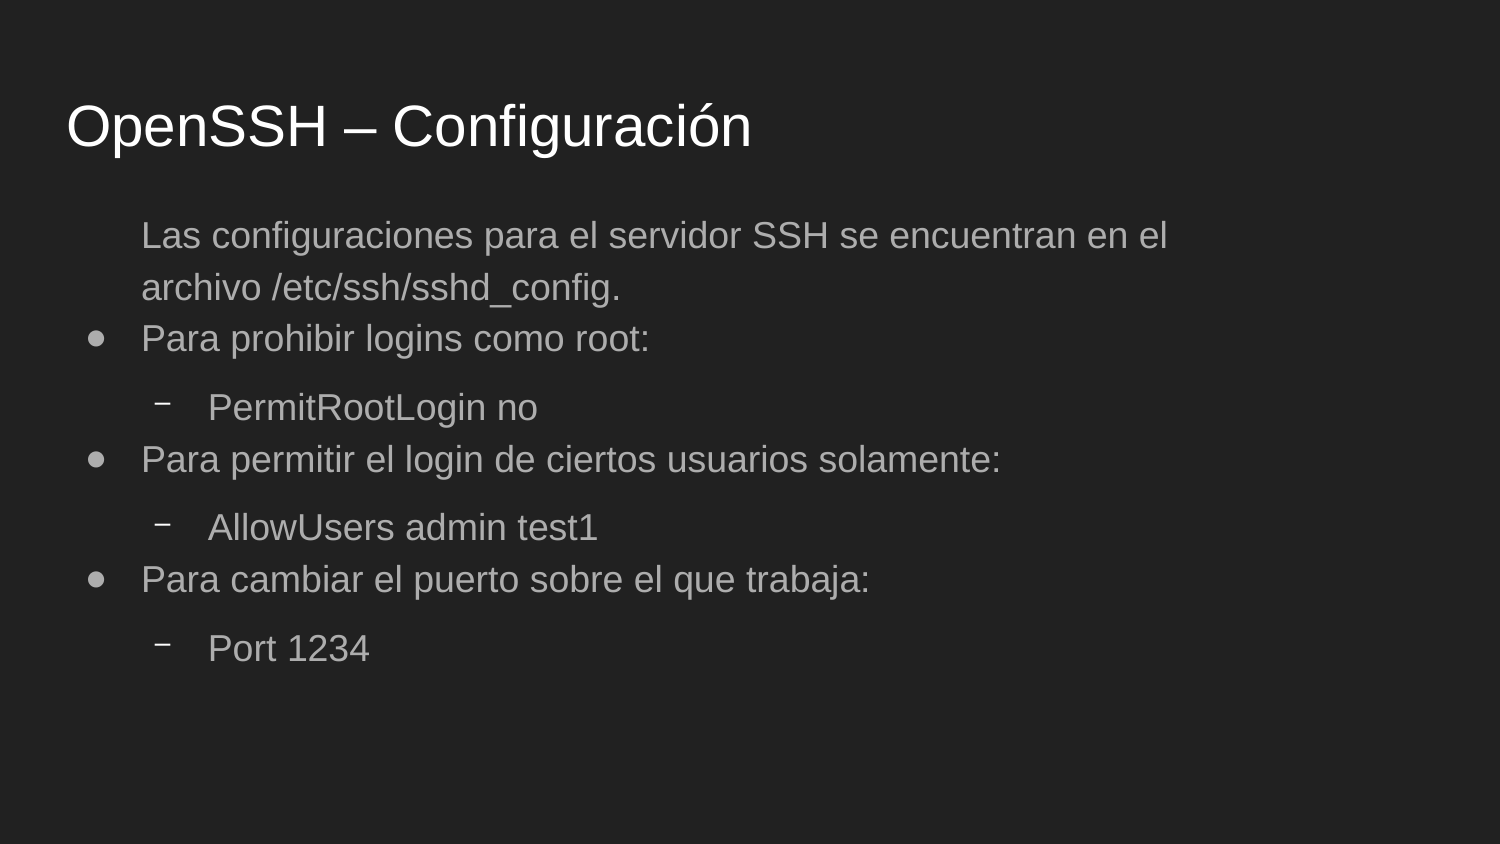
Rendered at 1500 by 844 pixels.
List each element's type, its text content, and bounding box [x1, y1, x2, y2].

list Las configuraciones para el servidor SSH se encuentran en el archivo /etc/ssh/sshd_config. Para prohibir logins como root: PermitRootLogin no Para permitir el login de ciertos usuarios solamente: AllowUsers admin test1 Para cambiar el puerto sobre el que trabaja: Port 1234 [51, 189, 1261, 750]
title OpenSSH – Configuración [51, 72, 1449, 167]
